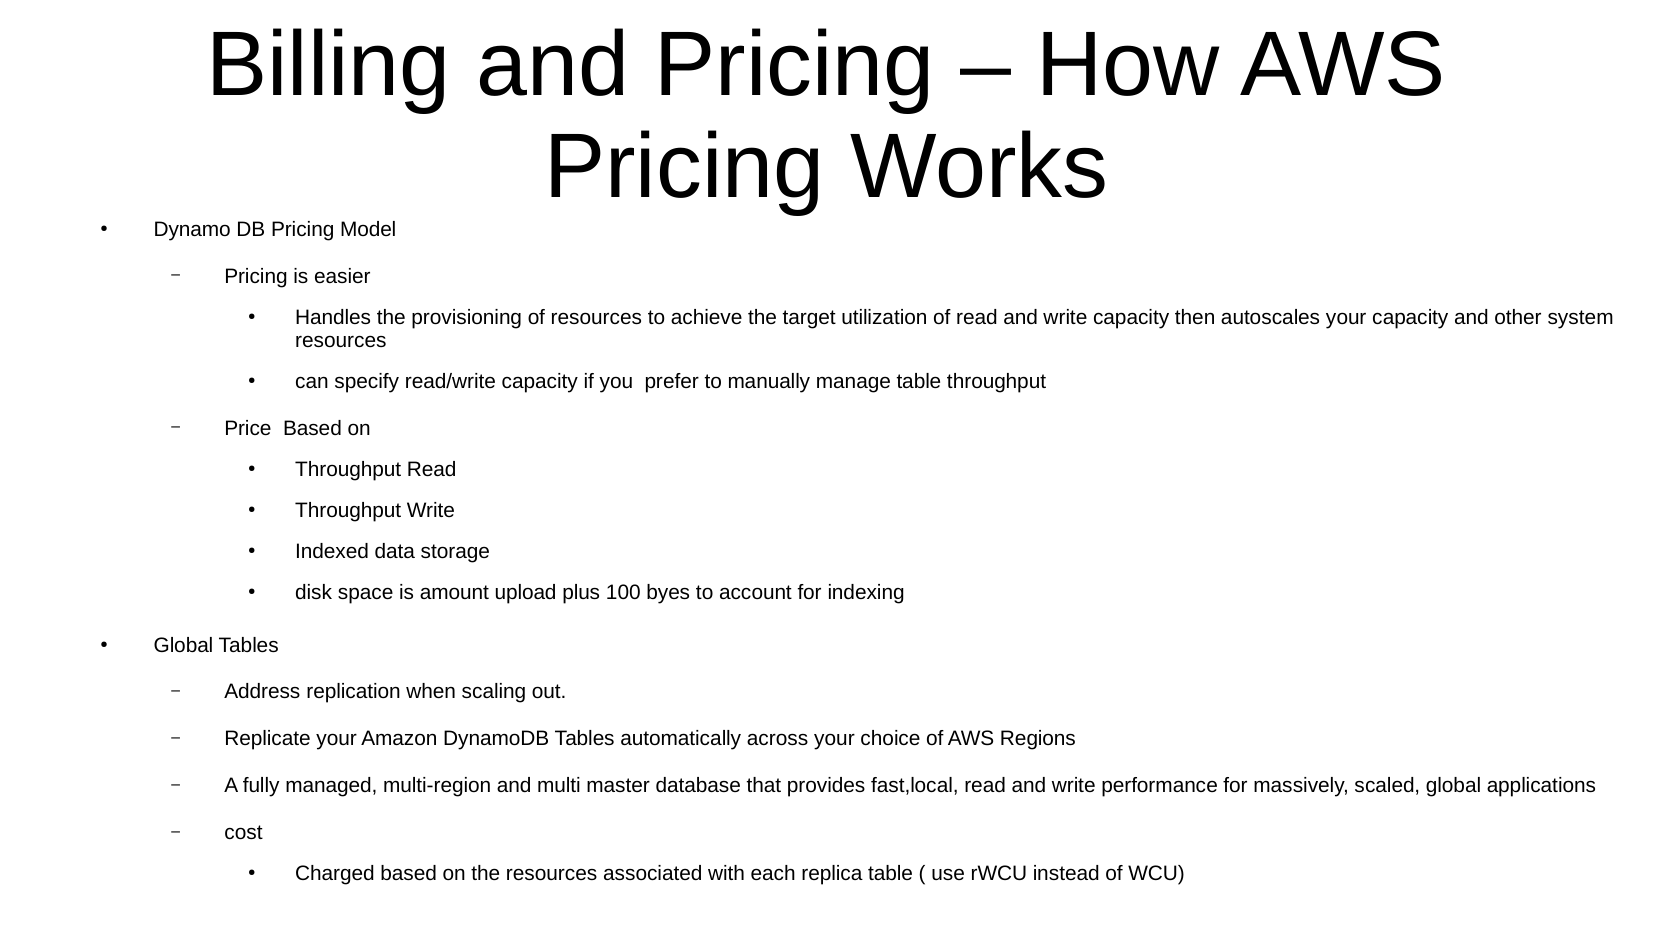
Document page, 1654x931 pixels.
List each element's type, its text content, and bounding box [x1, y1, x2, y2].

title Billing and Pricing – How AWS Pricing Works [82, 12, 1571, 217]
list Dynamo DB Pricing Model Pricing is easier Handles the provisioning of resources to achieve the target utilization of read and write capacity then autoscales your capacity and other system resources can specify read/write capacity if you prefer to manually manage table throughput Price Based on Throughput Read Throughput Write Indexed data storage disk space is amount upload plus 100 byes to account for indexing Global Tables Address replication when scaling out. Replicate your Amazon DynamoDB Tables automatically across your choice of AWS Regions A fully managed, multi-region and multi master database that provides fast,local, read and write performance for massively, scaled, global applications cost Charged based on the resources associated with each replica table ( use rWCU instead of WCU) [82, 217, 1651, 931]
